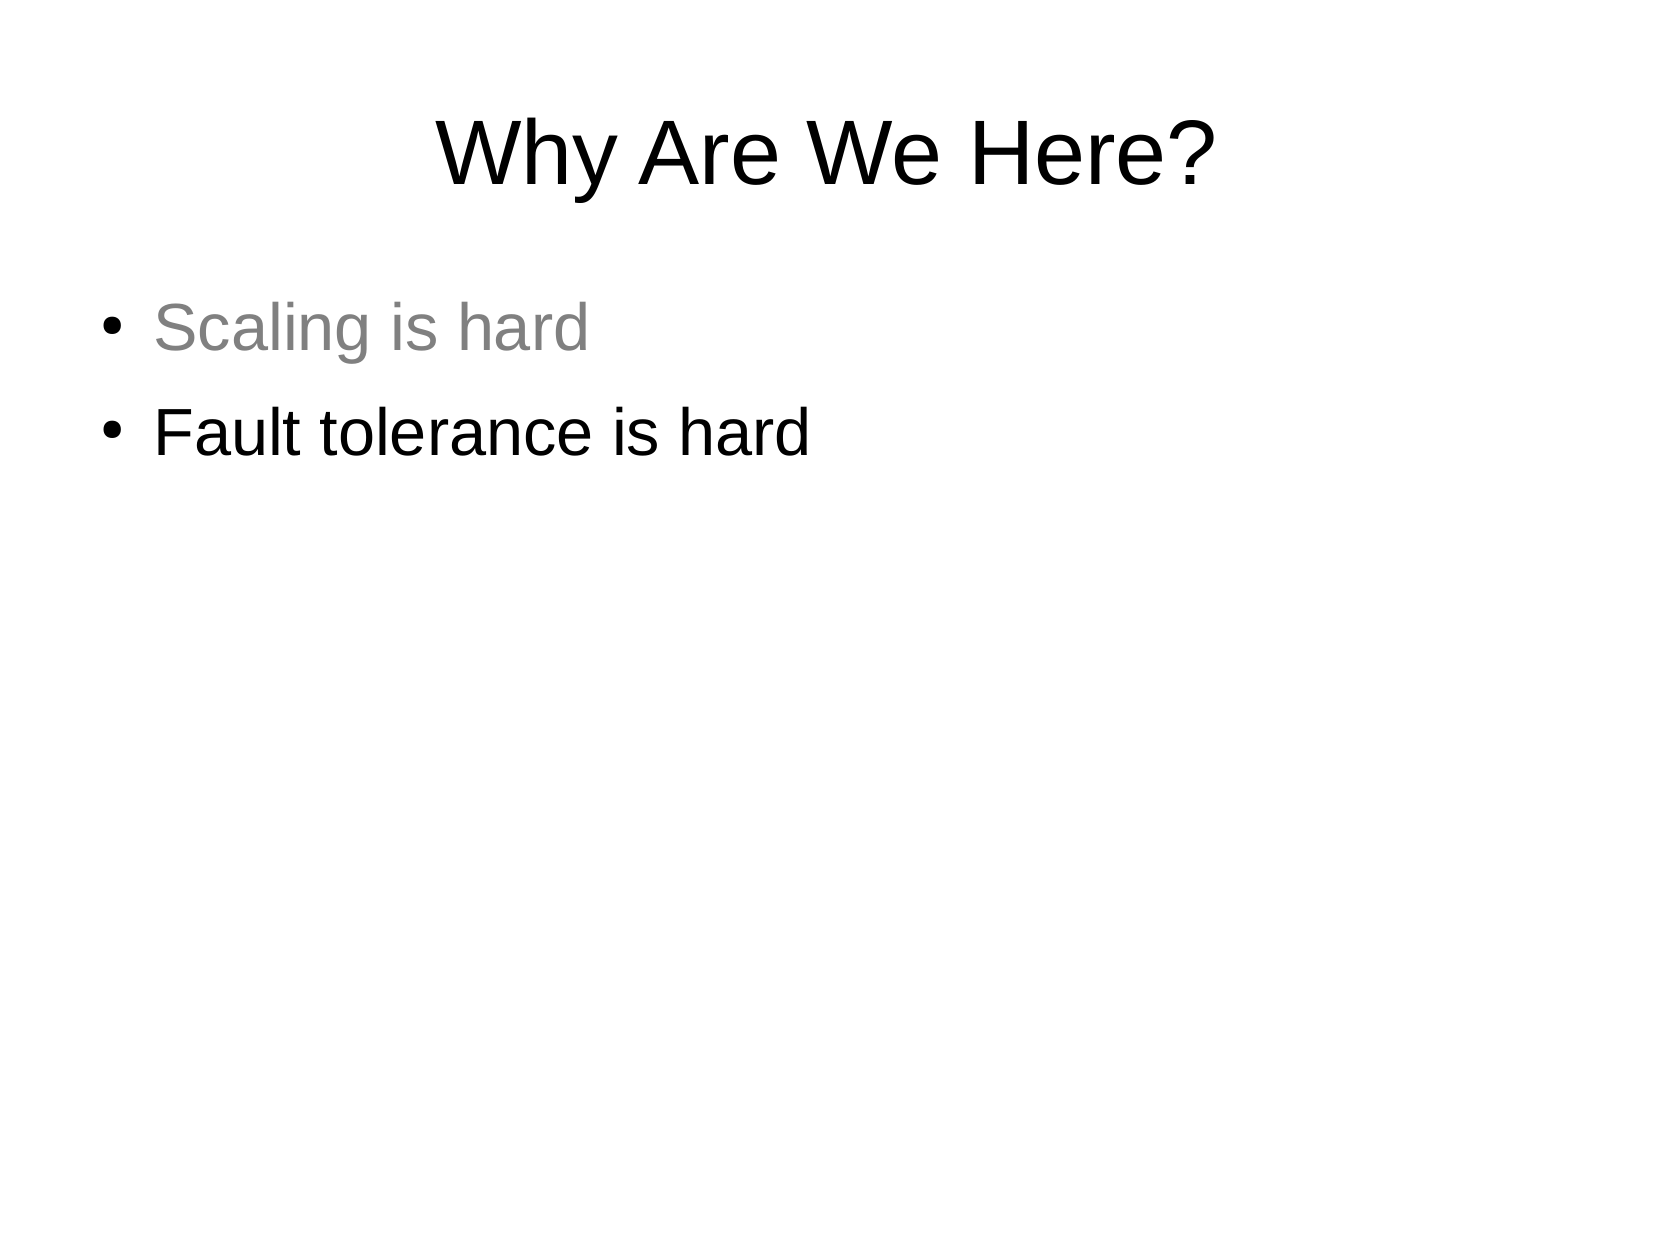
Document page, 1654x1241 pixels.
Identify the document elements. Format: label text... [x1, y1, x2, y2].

title Why Are We Here? [82, 49, 1571, 257]
list Scaling is hard Fault tolerance is hard [82, 290, 1571, 1010]
